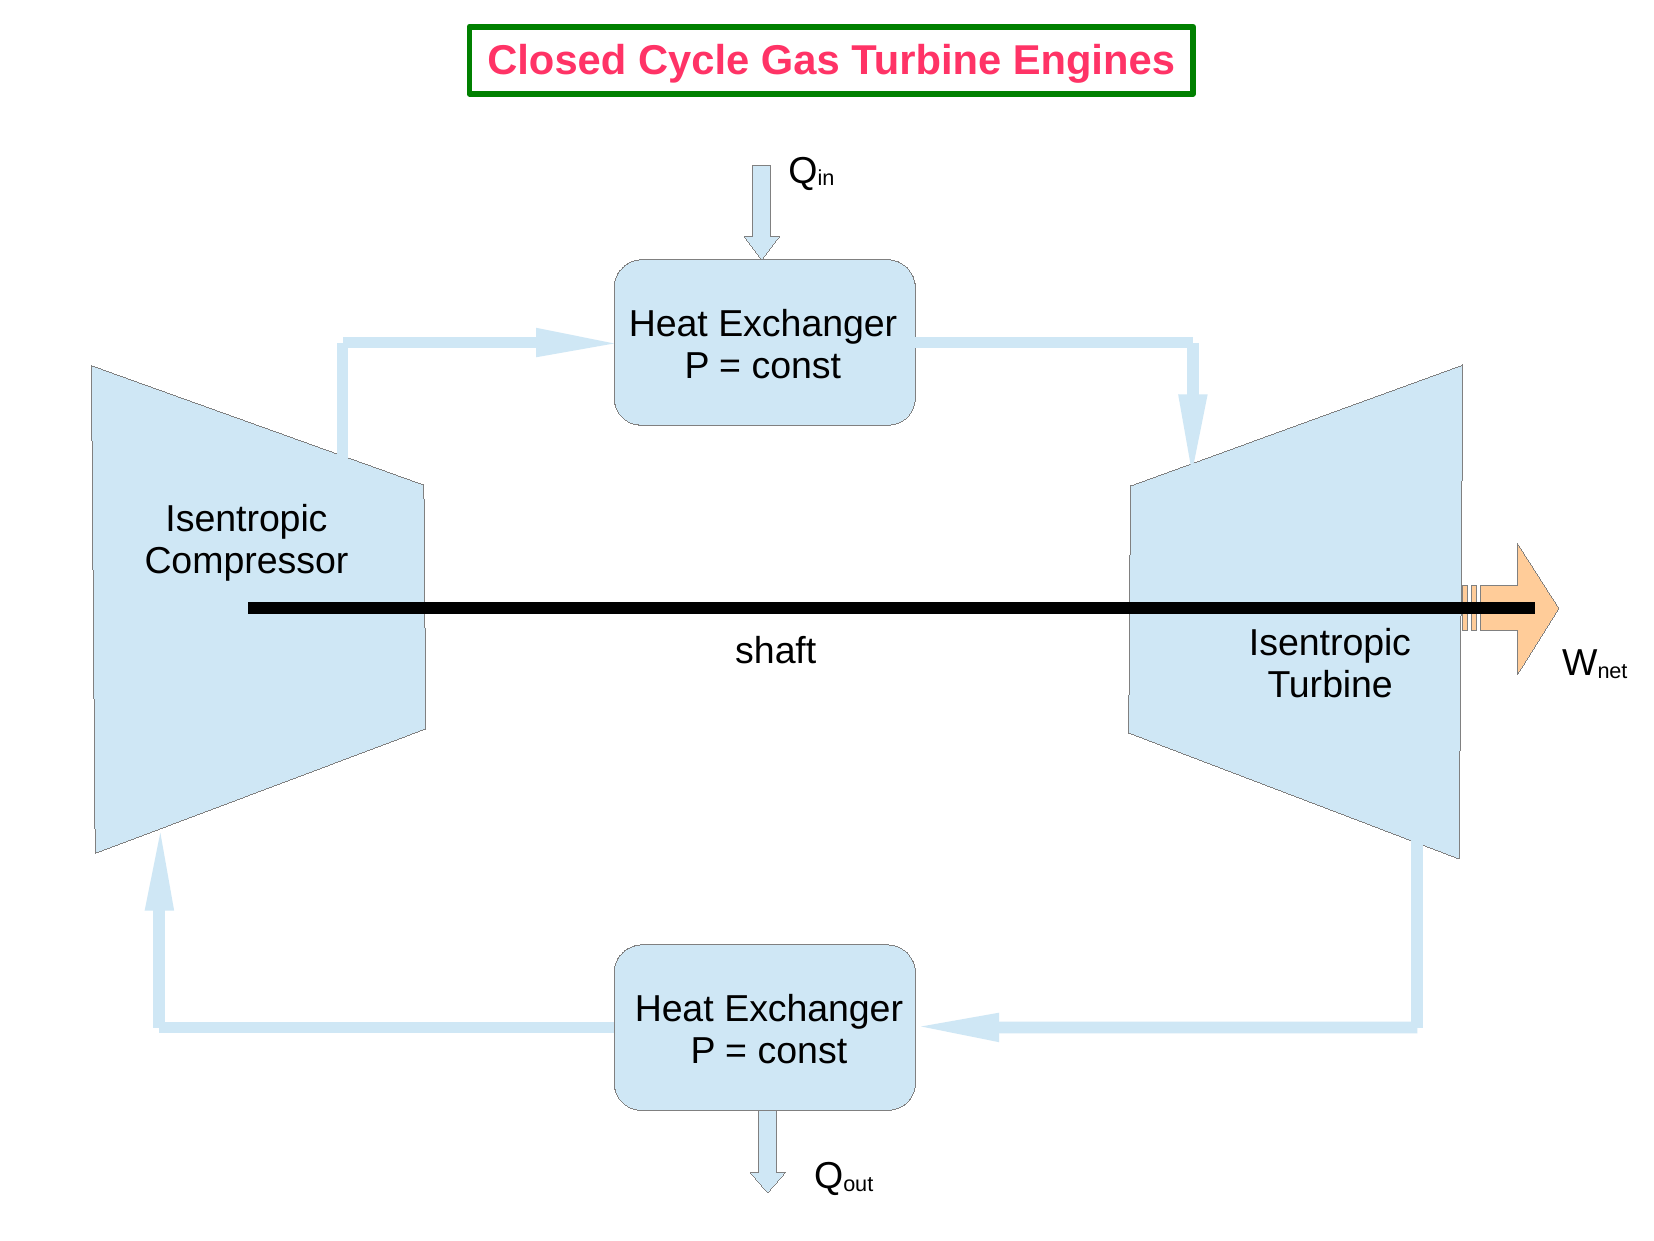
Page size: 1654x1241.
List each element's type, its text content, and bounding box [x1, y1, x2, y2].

text_box Wnet [1547, 634, 1654, 704]
text_box Qout [799, 1147, 889, 1217]
text_box shaft [720, 622, 832, 680]
text_box [1471, 585, 1477, 602]
text_box Heat Exchanger P = const [620, 980, 918, 1080]
text_box Heat Exchanger P = const [614, 295, 913, 395]
text_box [1129, 364, 1468, 602]
text_box Isentropic Compressor [129, 490, 364, 589]
text_box Qin [773, 141, 850, 211]
text_box [91, 365, 426, 854]
text_box [1128, 614, 1468, 859]
text_box [1471, 614, 1477, 631]
text_box [614, 165, 916, 426]
text_box [614, 944, 916, 1193]
text_box Closed Cycle Gas Turbine Engines [469, 26, 1194, 94]
text_box Isentropic Turbine [1234, 614, 1427, 713]
text_box [1480, 543, 1559, 675]
